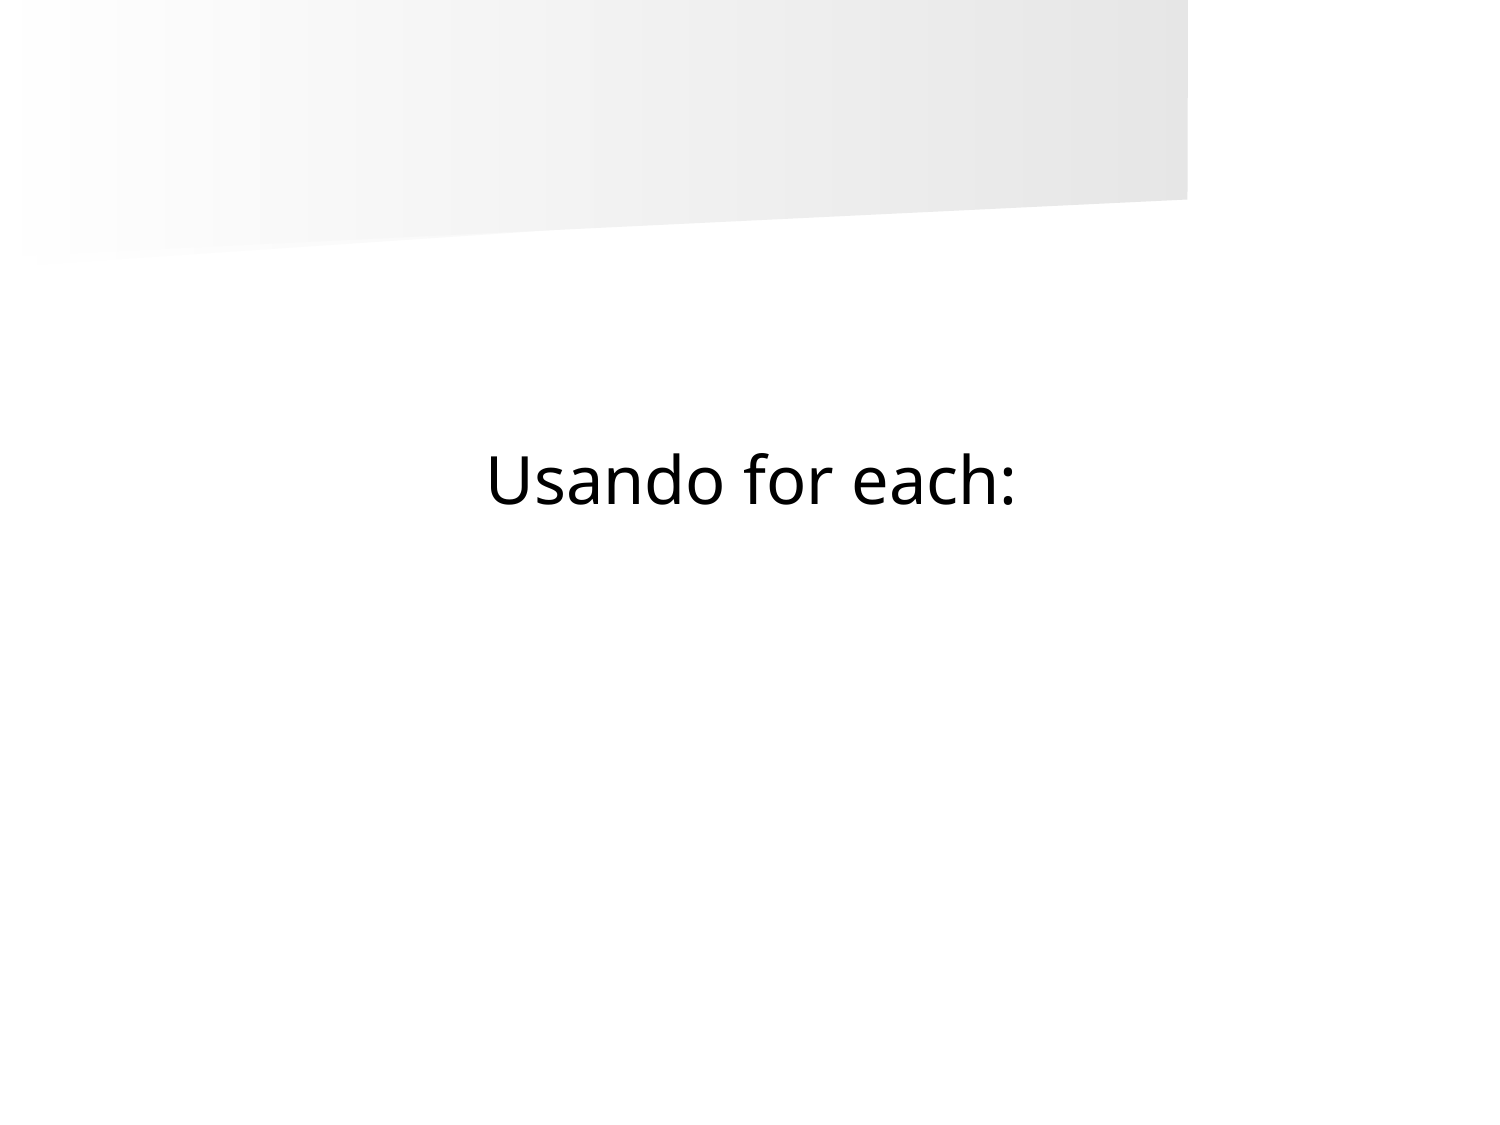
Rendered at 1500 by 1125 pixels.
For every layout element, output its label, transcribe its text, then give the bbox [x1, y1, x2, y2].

subtitle Usando for each: [76, 42, 1427, 1005]
